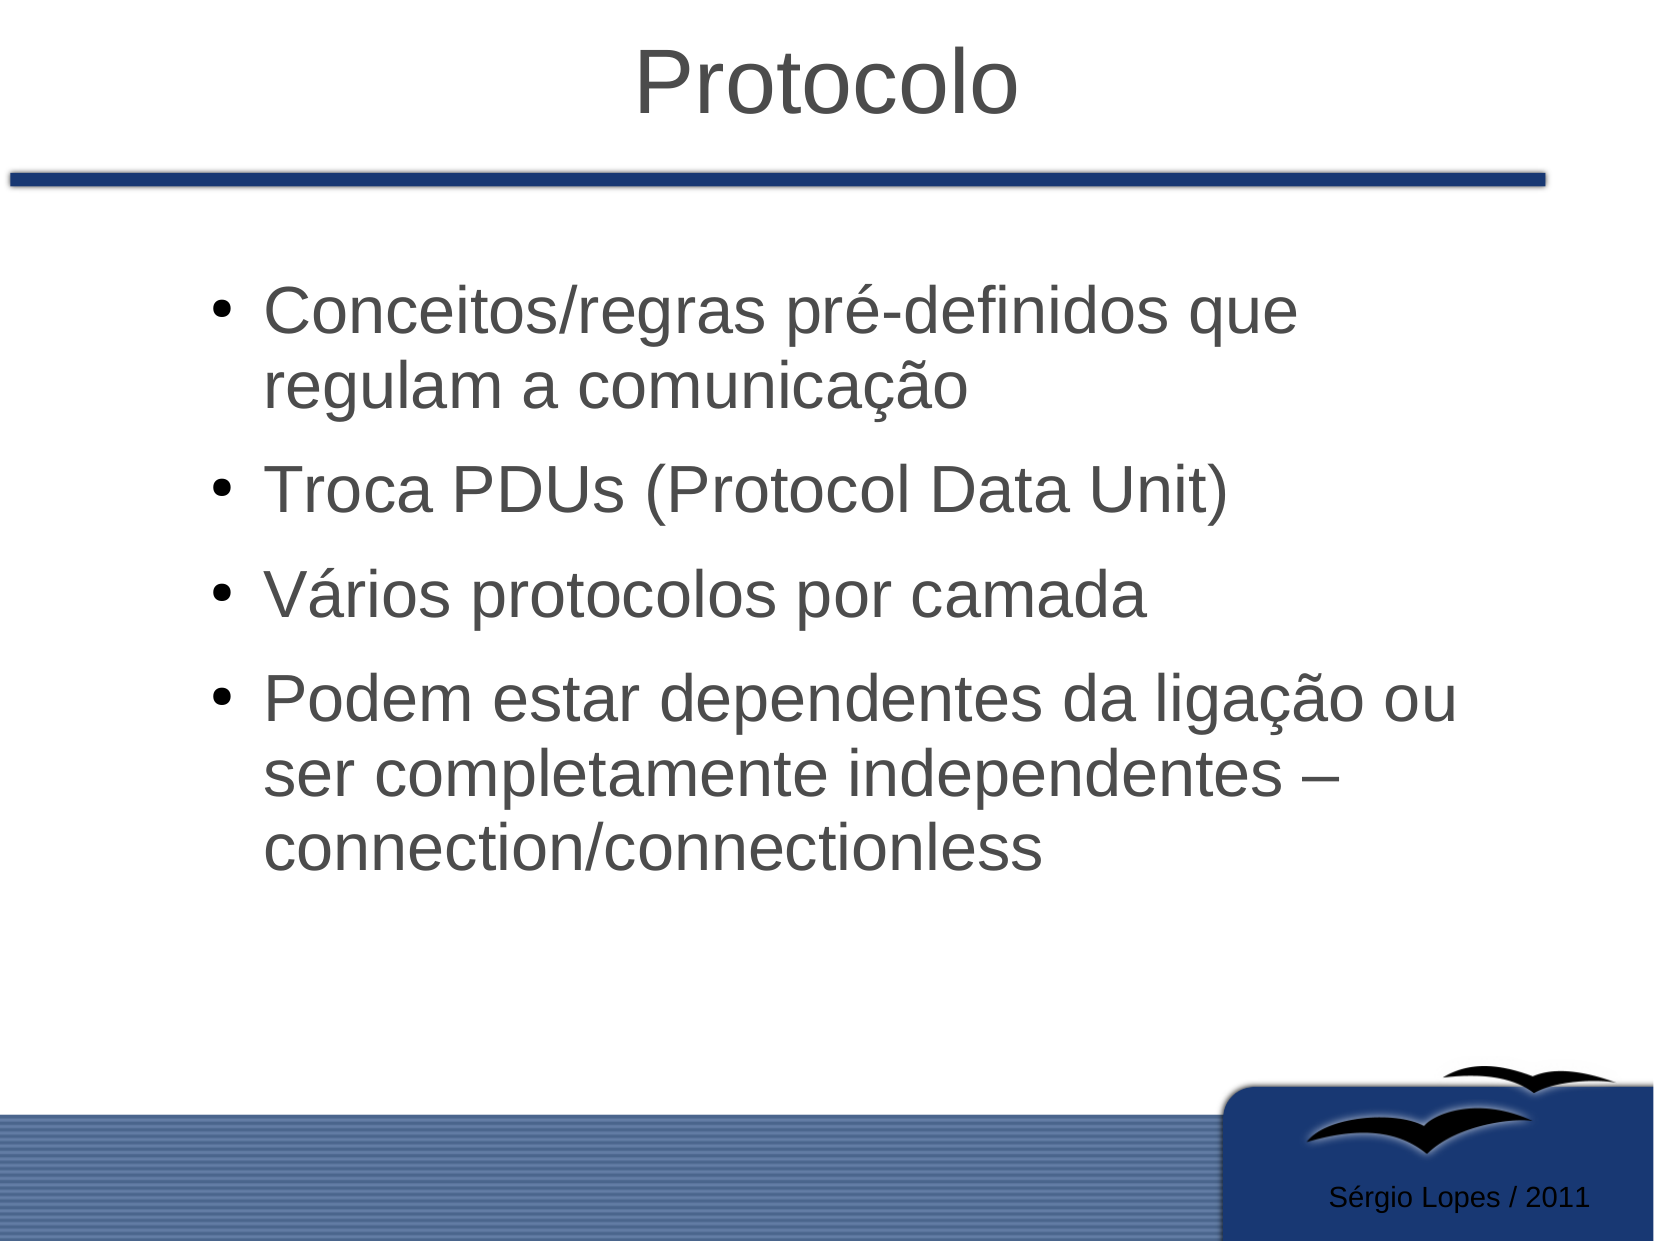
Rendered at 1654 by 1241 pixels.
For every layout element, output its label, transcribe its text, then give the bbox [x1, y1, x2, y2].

text_box Sérgio Lopes / 2011 [1328, 1181, 1588, 1214]
picture [0, 0, 1654, 1241]
list Conceitos/regras pré-definidos que regulam a comunicação Troca PDUs (Protocol Data Unit) Vários protocolos por camada Podem estar dependentes da ligação ou ser completamente independentes – connection/connectionless [121, 273, 1534, 1056]
title Protocolo [121, 0, 1534, 164]
